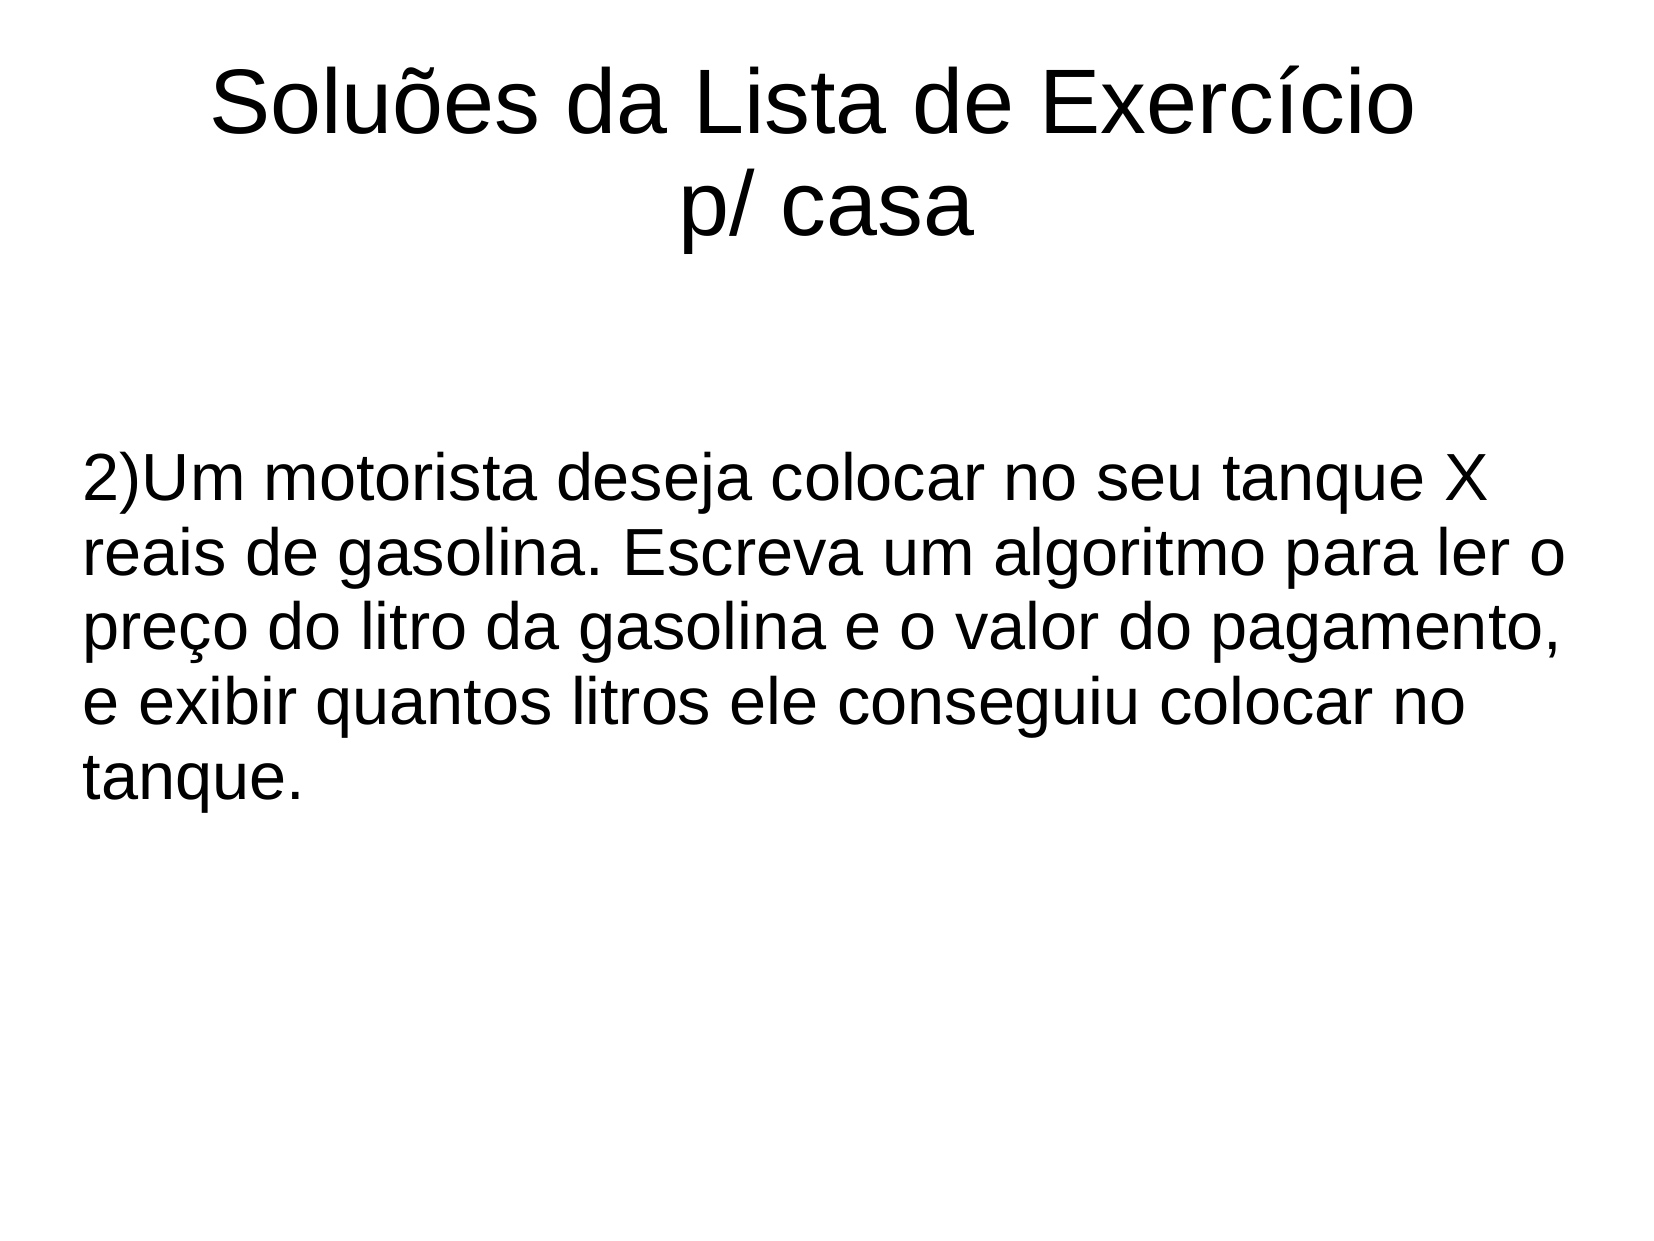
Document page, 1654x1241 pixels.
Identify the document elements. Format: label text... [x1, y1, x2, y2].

title Soluões da Lista de Exercício p/ casa [82, 49, 1571, 257]
subtitle 2)Um motorista deseja colocar no seu tanque X reais de gasolina. Escreva um algoritmo para ler o preço do litro da gasolina e o valor do pagamento, e exibir quantos litros ele conseguiu colocar no tanque. [82, 290, 1571, 1188]
